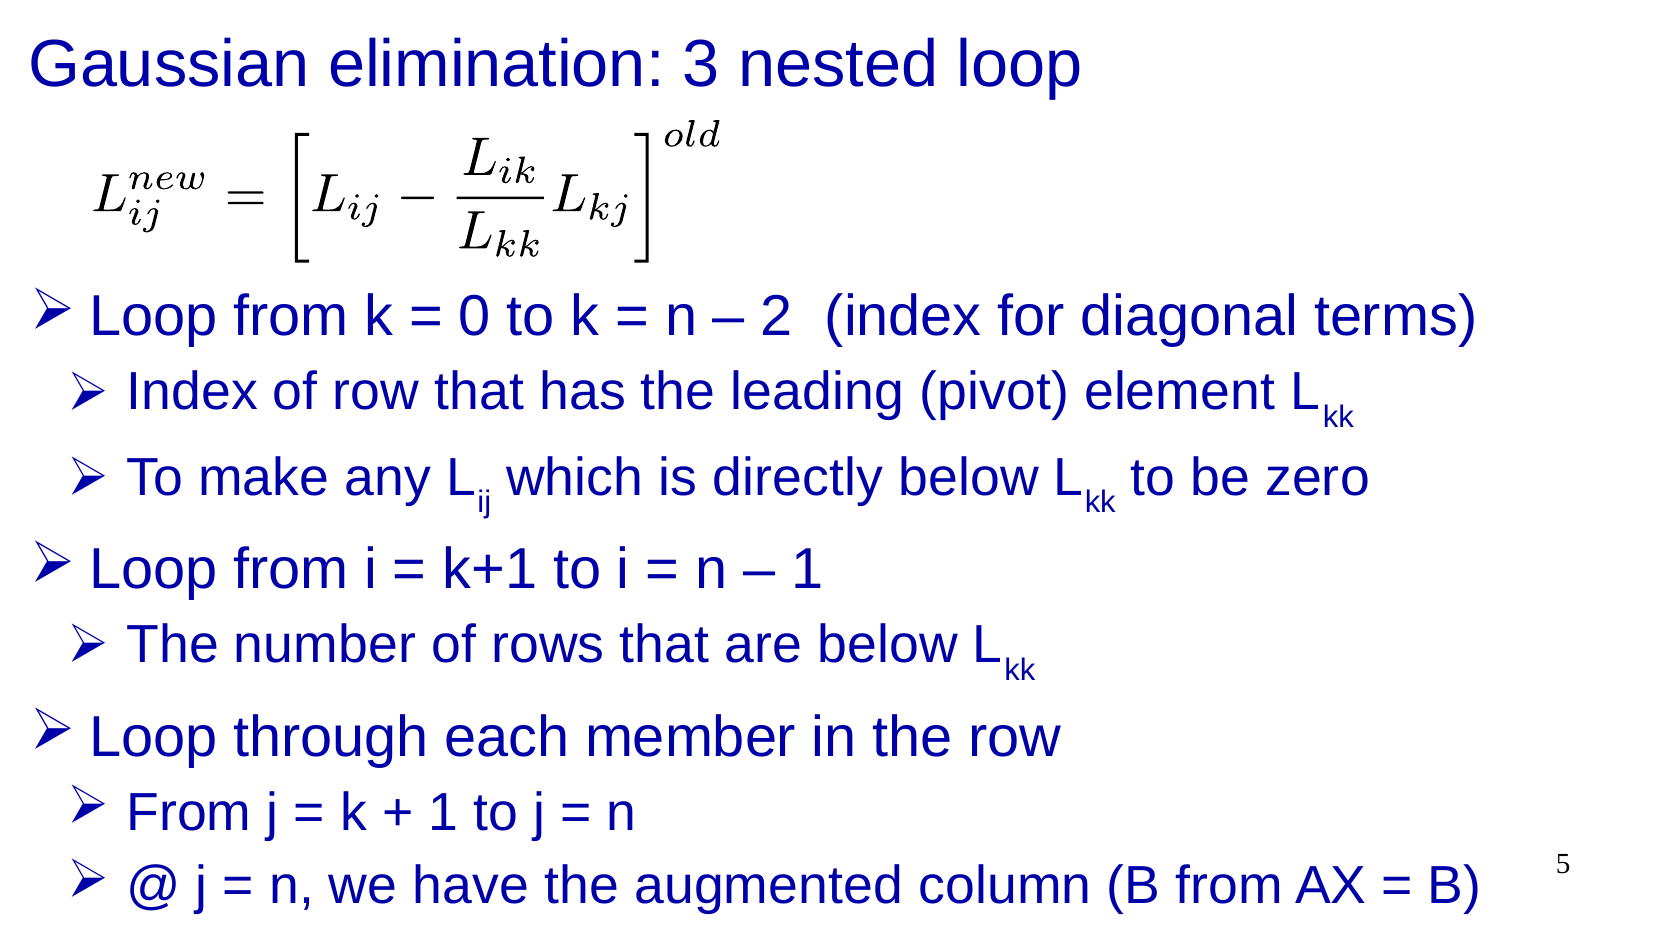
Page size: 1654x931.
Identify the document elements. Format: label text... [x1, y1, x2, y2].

list Loop from k = 0 to k = n – 2 (index for diagonal terms) Index of row that has the leading (pivot) element Lkk To make any Lij which is directly below Lkk to be zero Loop from i = k+1 to i = n – 1 The number of rows that are below Lkk Loop through each member in the row From j = k + 1 to j = n @ j = n, we have the augmented column (B from AX = B) [30, 120, 1645, 916]
text_box [90, 120, 721, 263]
title Gaussian elimination: 3 nested loop [28, 21, 1626, 106]
